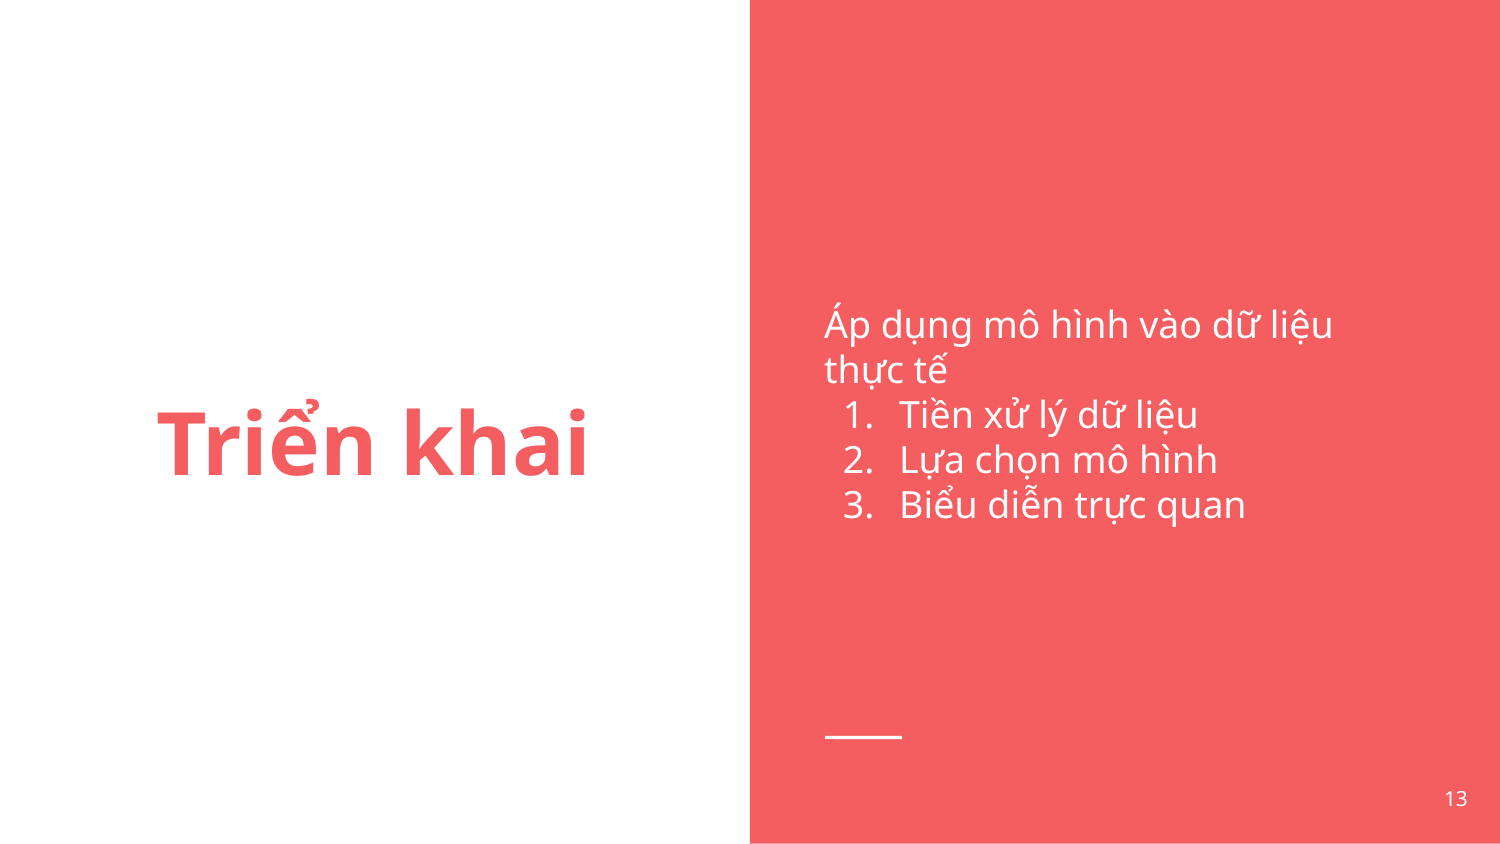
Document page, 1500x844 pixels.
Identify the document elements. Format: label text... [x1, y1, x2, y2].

text_box Áp dụng mô hình vào dữ liệu thực tế Tiền xử lý dữ liệu Lựa chọn mô hình Biểu diễn trực quan [809, 285, 1389, 698]
slide_number <number> [1392, 767, 1483, 833]
title Triển khai [42, 231, 706, 508]
